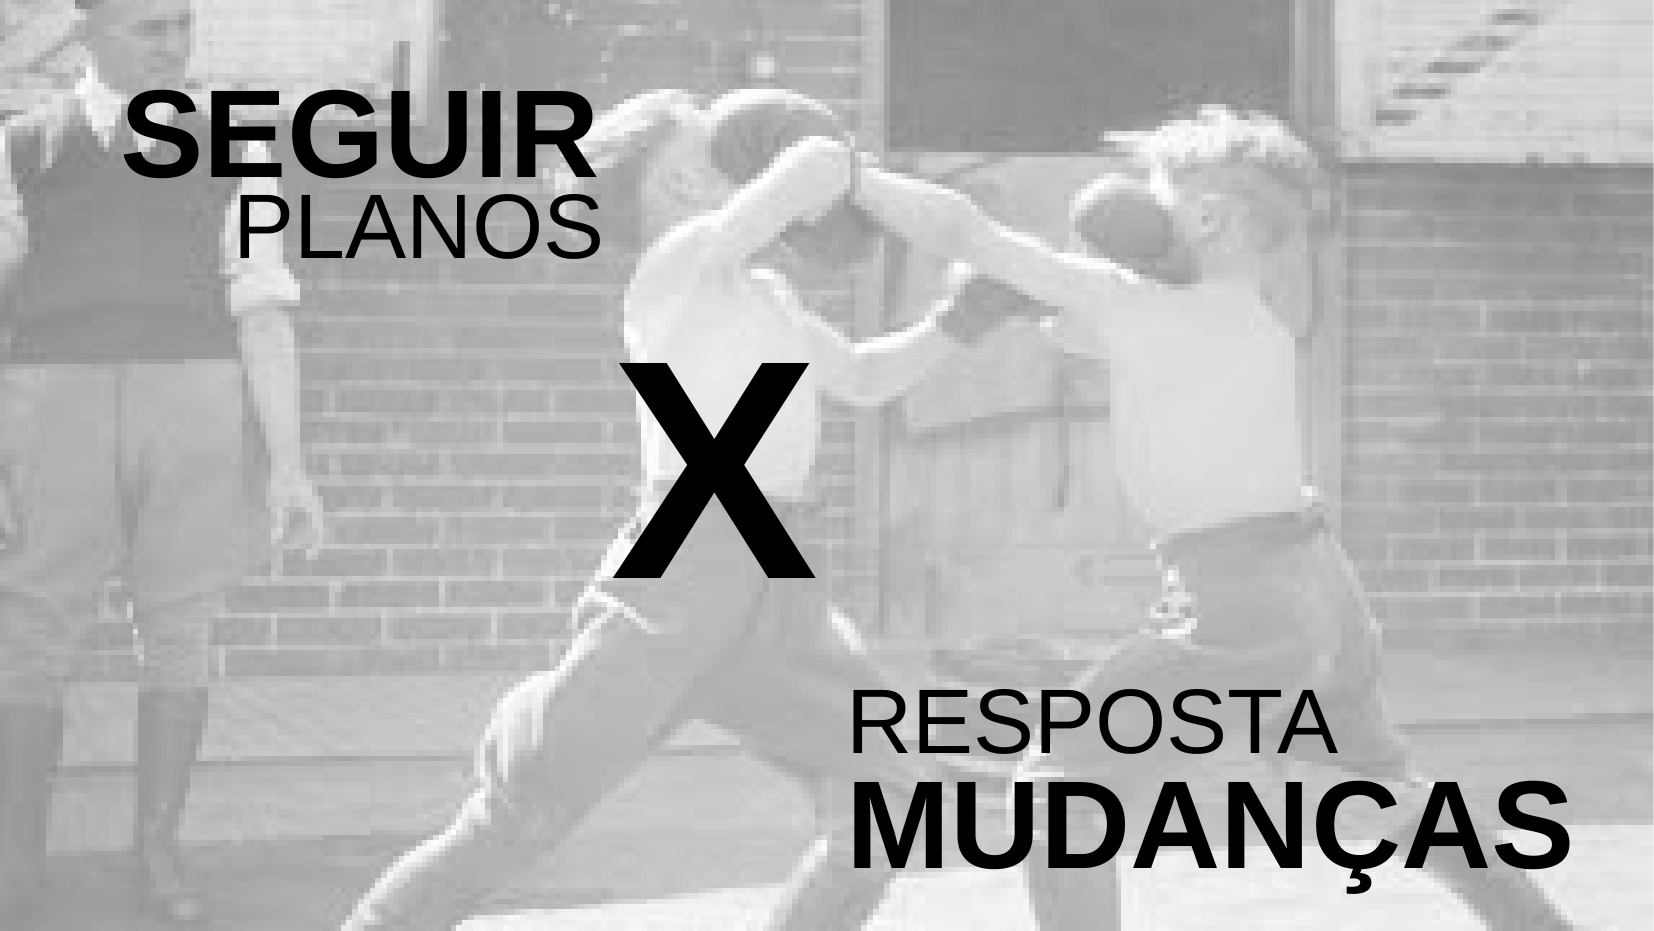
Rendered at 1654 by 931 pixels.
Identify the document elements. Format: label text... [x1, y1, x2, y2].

title MUDANÇAS [814, 685, 1607, 931]
title RESPOSTA [767, 644, 1418, 800]
title SEGUIR [0, 55, 768, 213]
title PLANOS [70, 165, 768, 288]
title X [389, 295, 1040, 645]
